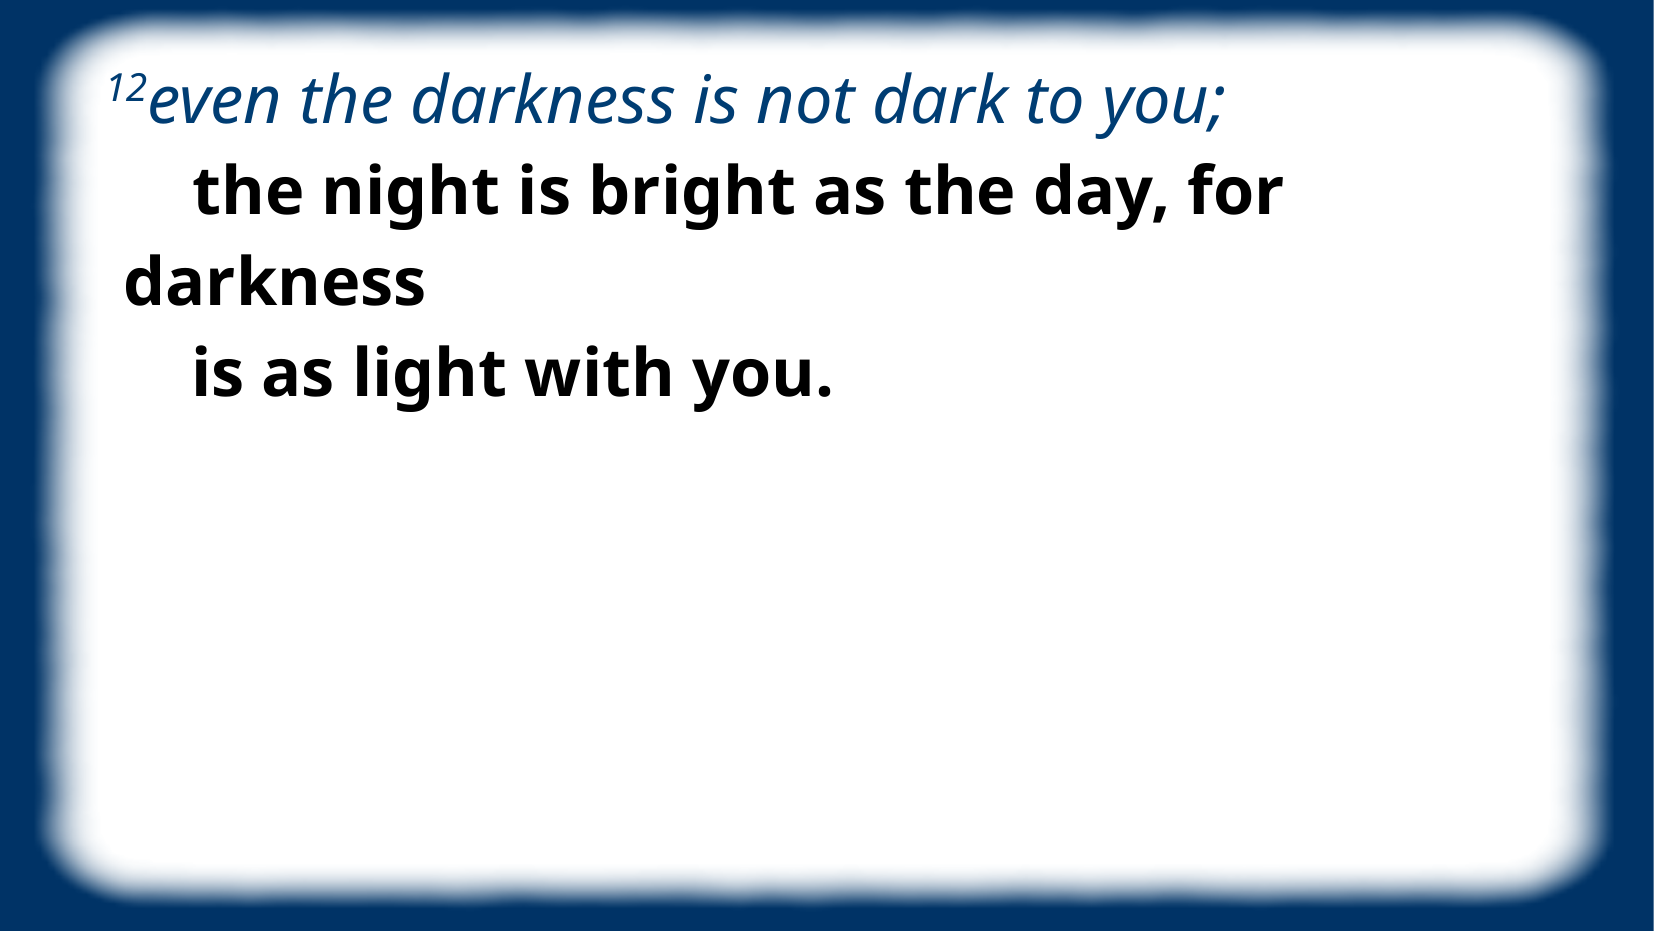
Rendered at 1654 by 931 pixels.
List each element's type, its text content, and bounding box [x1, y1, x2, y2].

text_box 12even the darkness is not dark to you; the night is bright as the day, for darkness is as light with you. [90, 45, 1561, 346]
picture [0, 0, 1654, 931]
